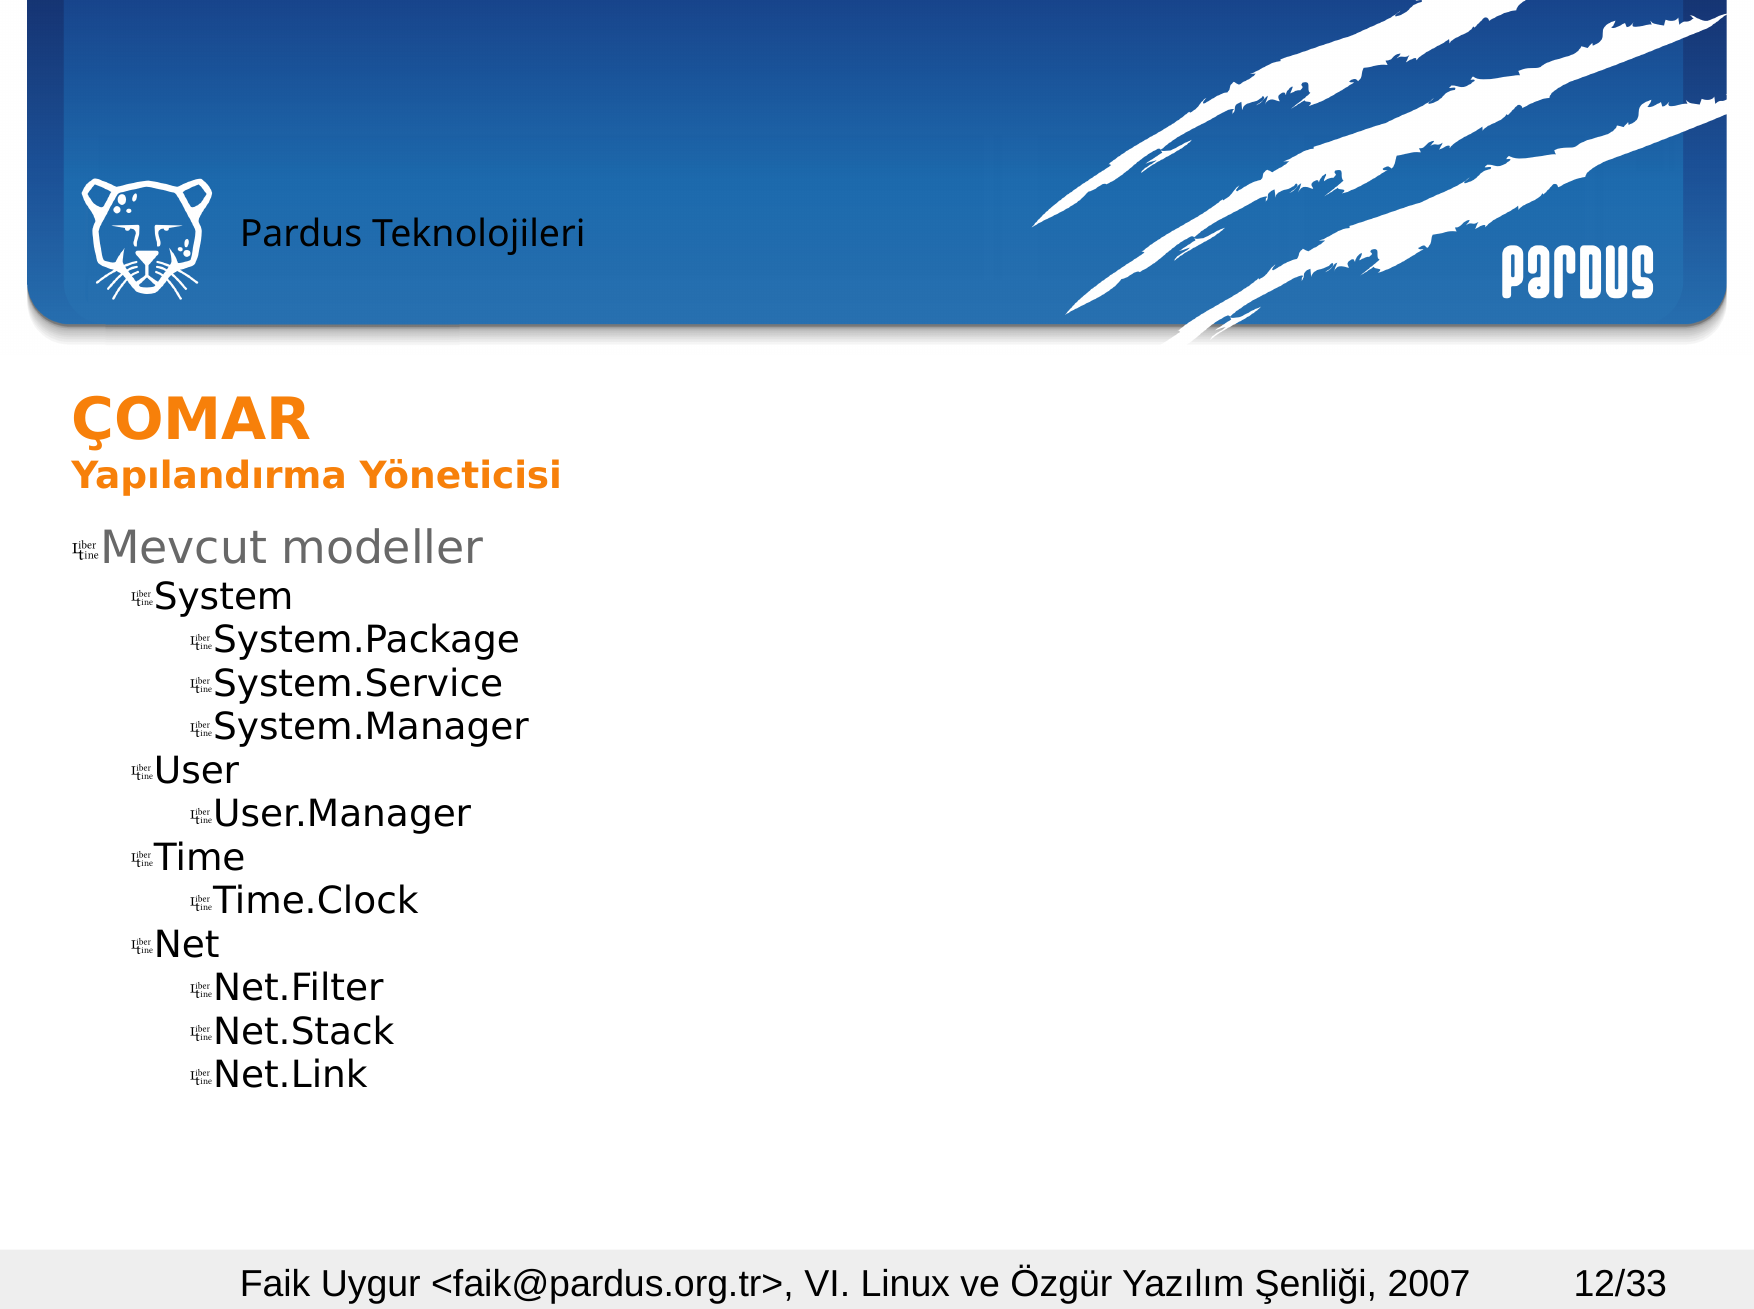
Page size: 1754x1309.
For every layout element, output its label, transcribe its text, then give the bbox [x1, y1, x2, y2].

text_box ÇOMAR Yapılandırma Yöneticisi Mevcut modeller System System.Package System.Service System.Manager User User.Manager Time Time.Clock Net Net.Filter Net.Stack Net.Link [56, 378, 1680, 1105]
picture [0, 0, 1753, 355]
